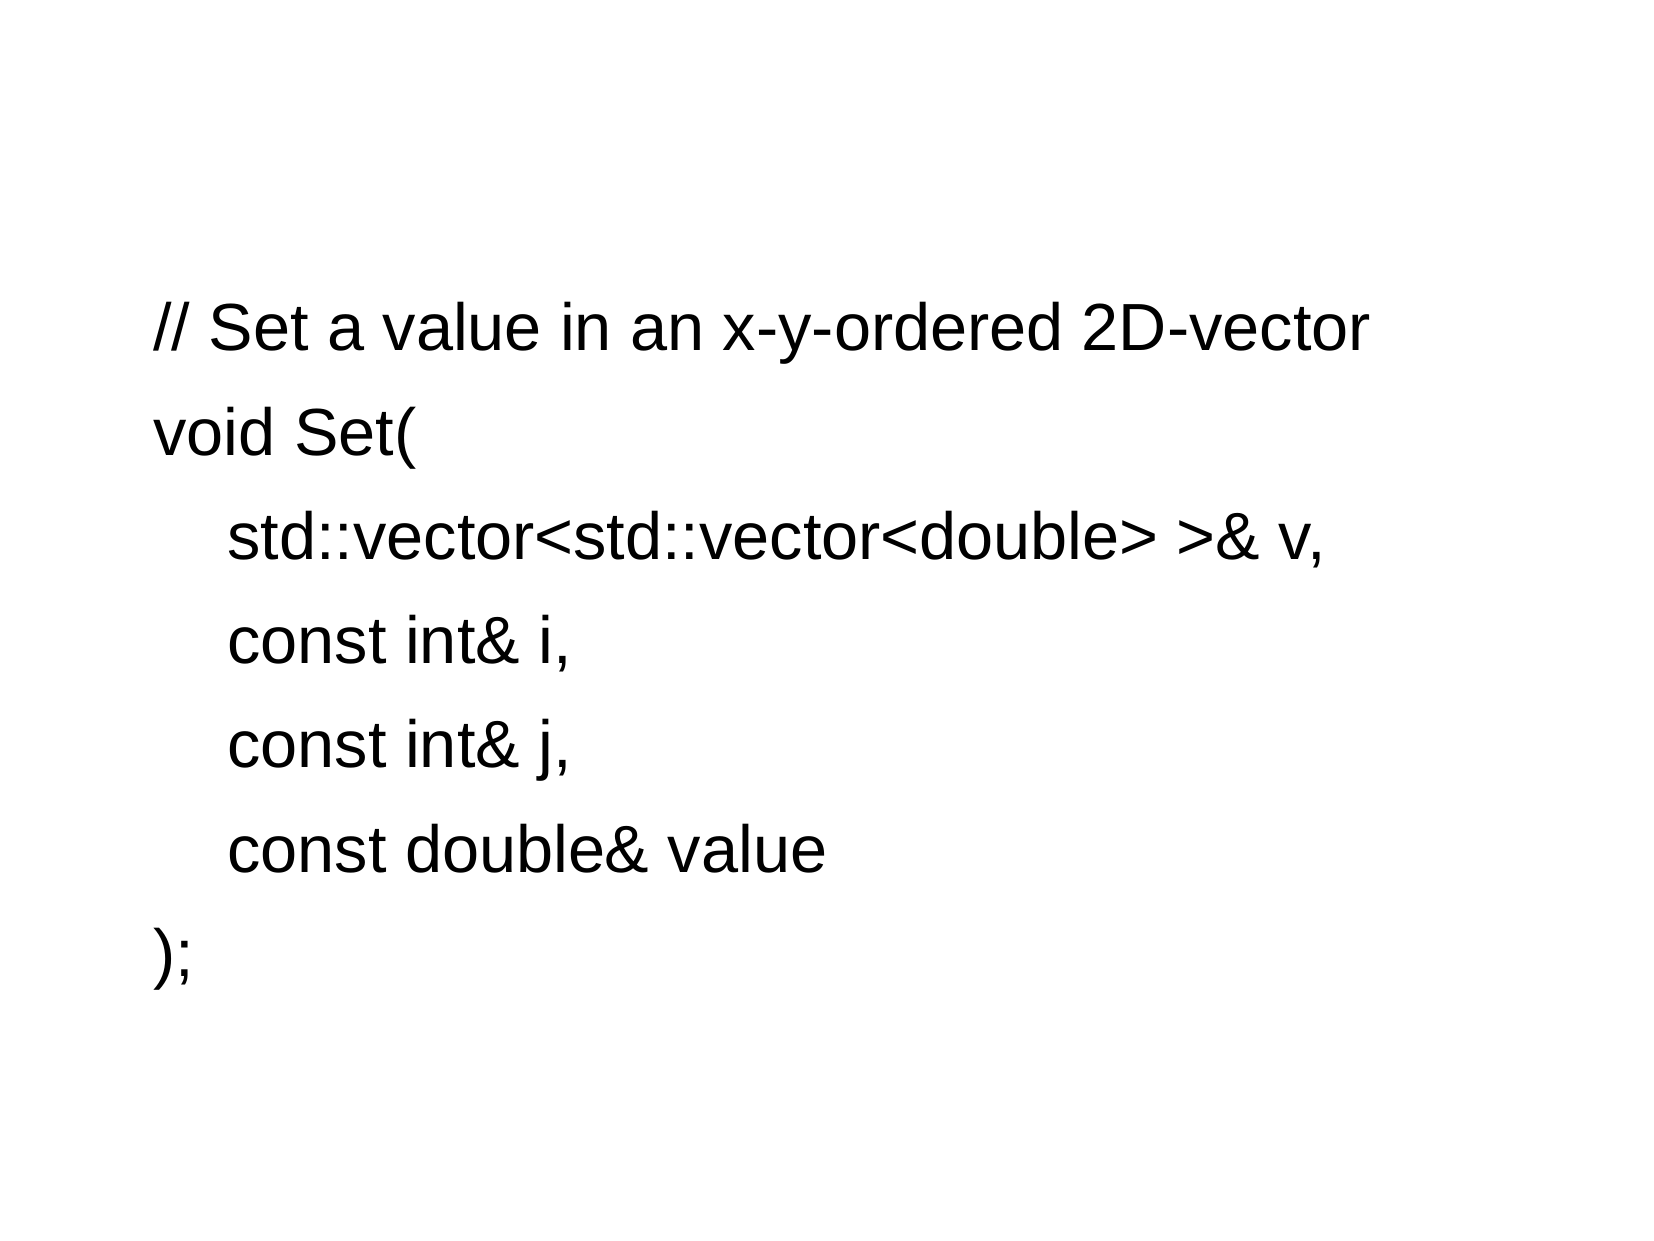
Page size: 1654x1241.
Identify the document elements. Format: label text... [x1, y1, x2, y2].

list // Set a value in an x-y-ordered 2D-vector void Set( std::vector<std::vector<double> >& v, const int& i, const int& j, const double& value ); [82, 290, 1571, 1010]
